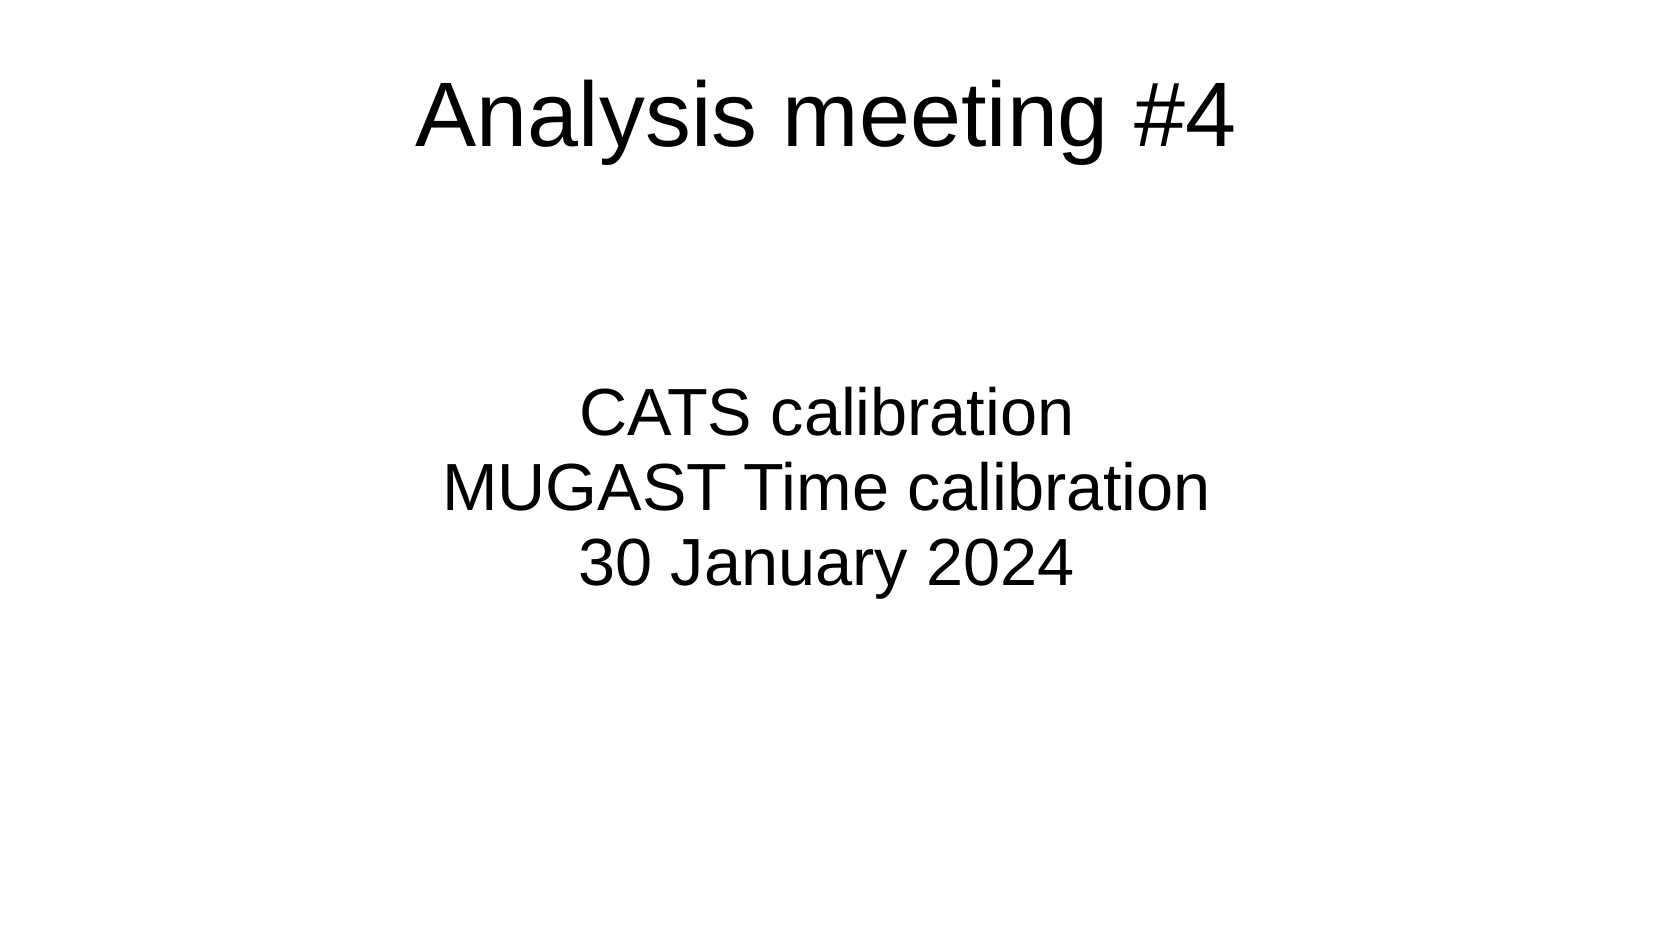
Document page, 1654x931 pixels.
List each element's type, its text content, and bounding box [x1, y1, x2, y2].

title Analysis meeting #4 [82, 37, 1571, 193]
subtitle CATS calibration MUGAST Time calibration 30 January 2024 [82, 217, 1571, 758]
